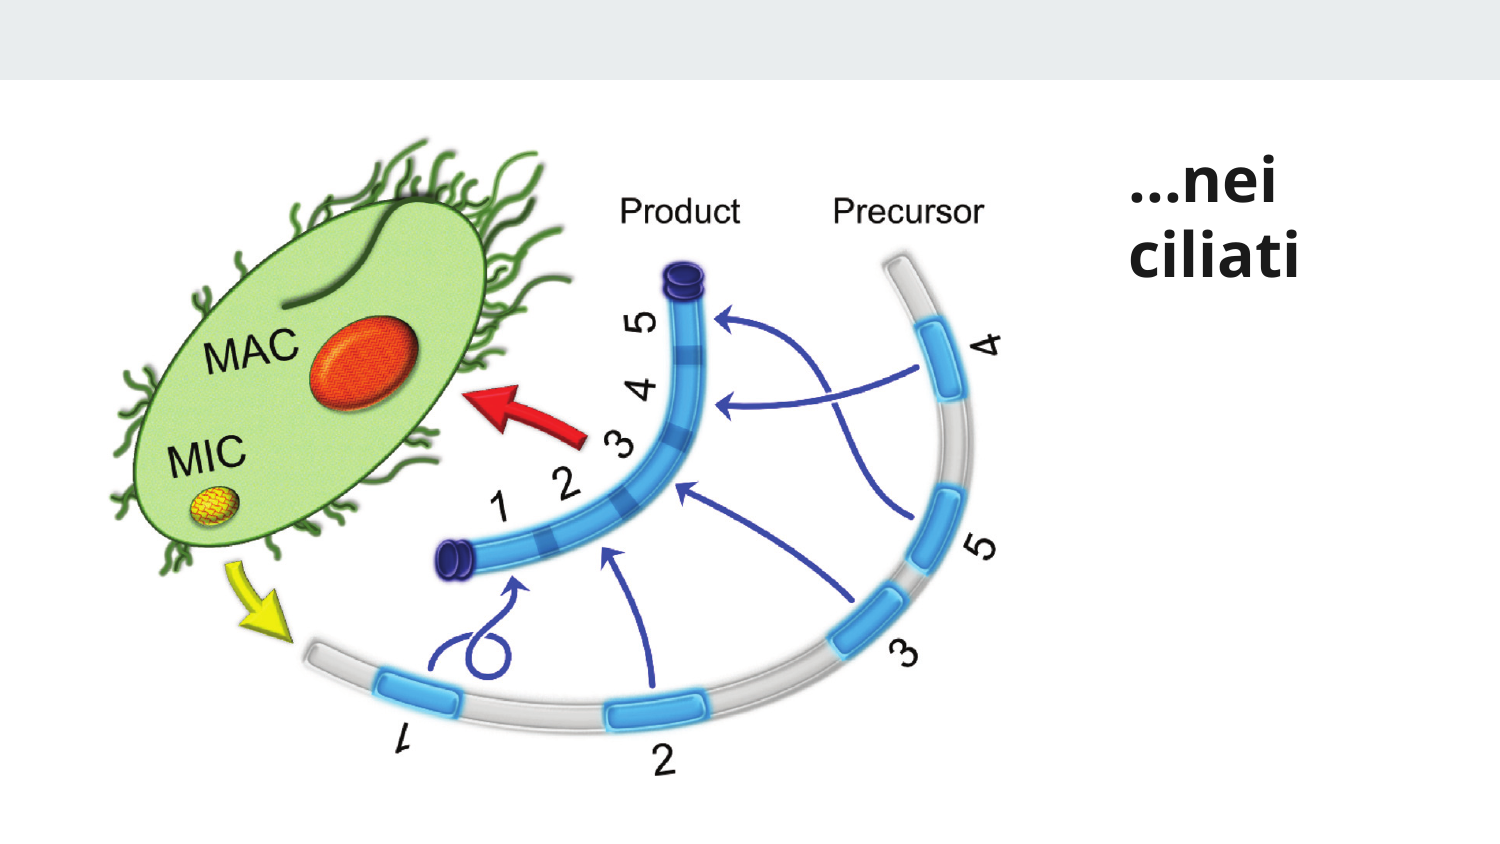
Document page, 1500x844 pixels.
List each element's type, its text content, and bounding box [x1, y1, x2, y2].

picture [107, 132, 1001, 776]
title ...nei ciliati [1113, 124, 1444, 213]
